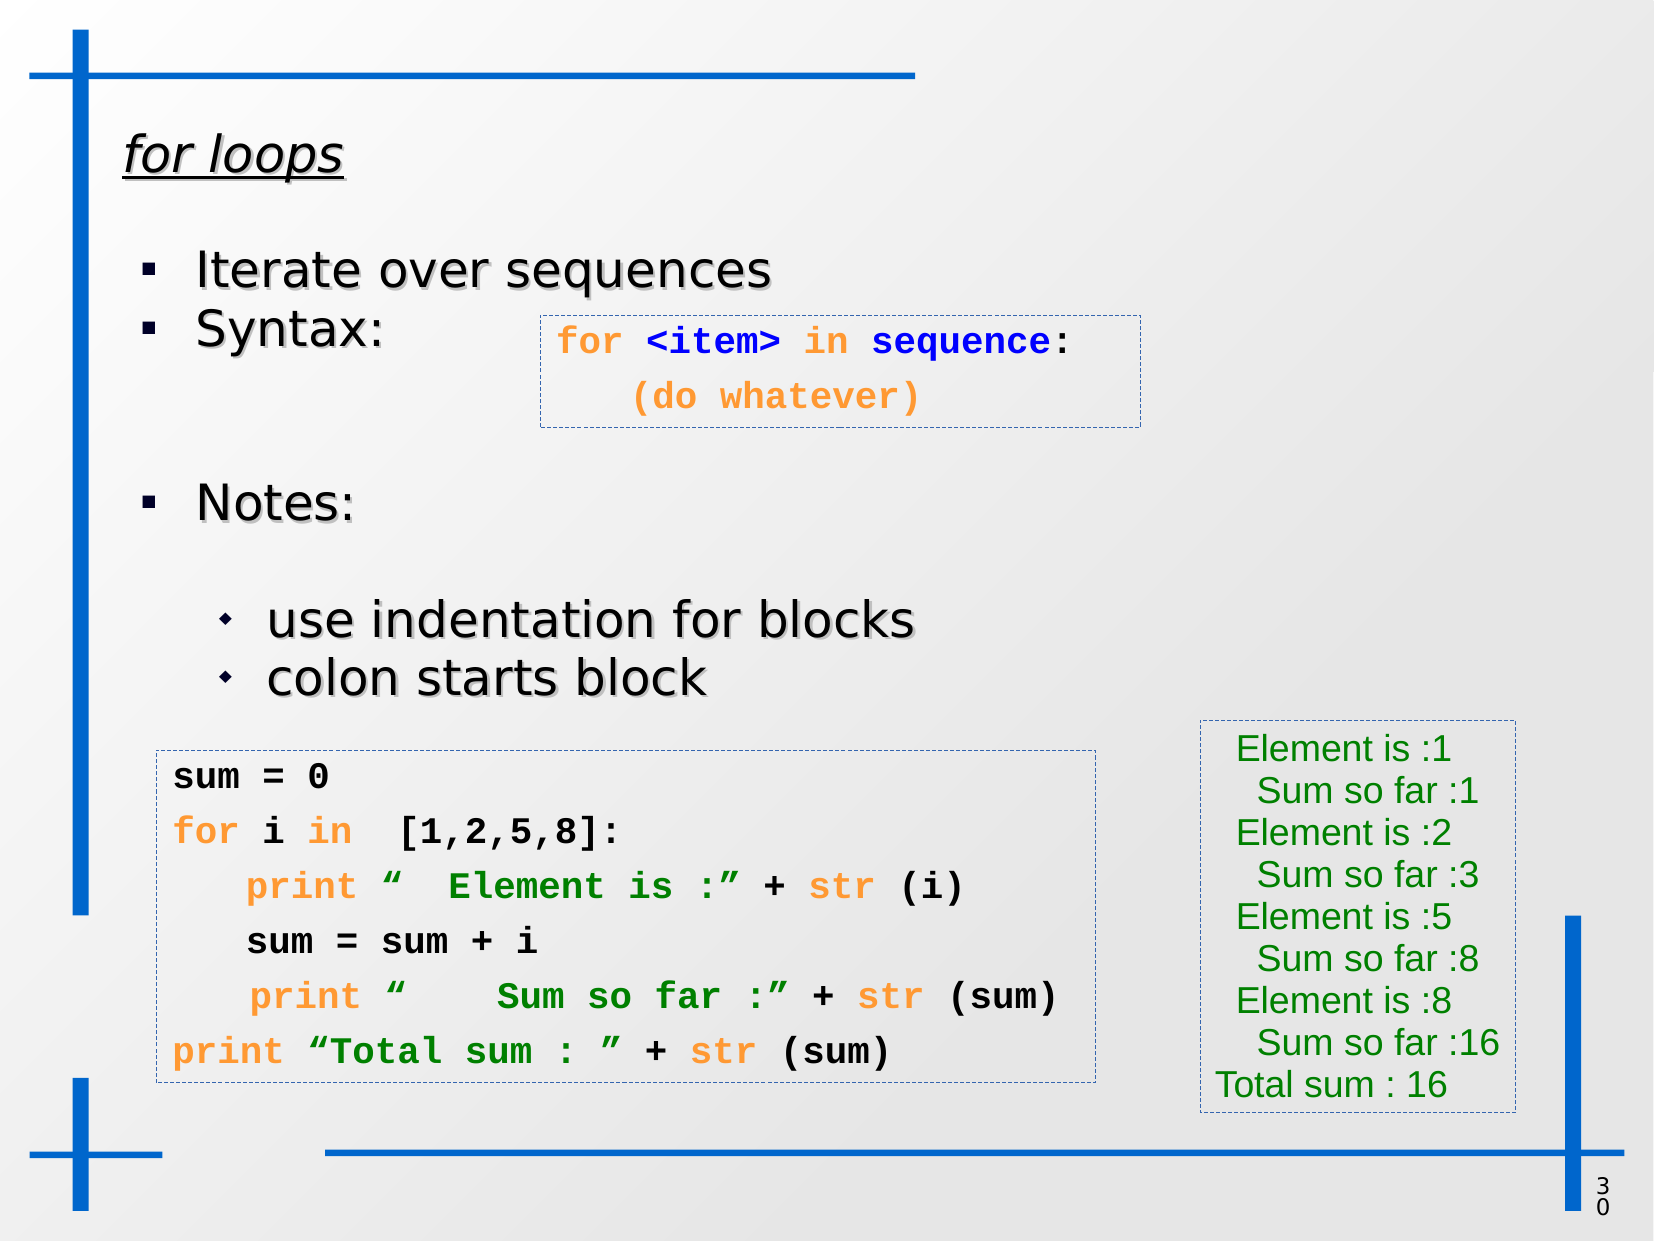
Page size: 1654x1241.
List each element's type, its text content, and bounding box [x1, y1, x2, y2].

list Iterate over sequences Syntax: Notes: use indentation for blocks colon starts block [124, 241, 1526, 1133]
title for loops [122, 91, 1524, 219]
